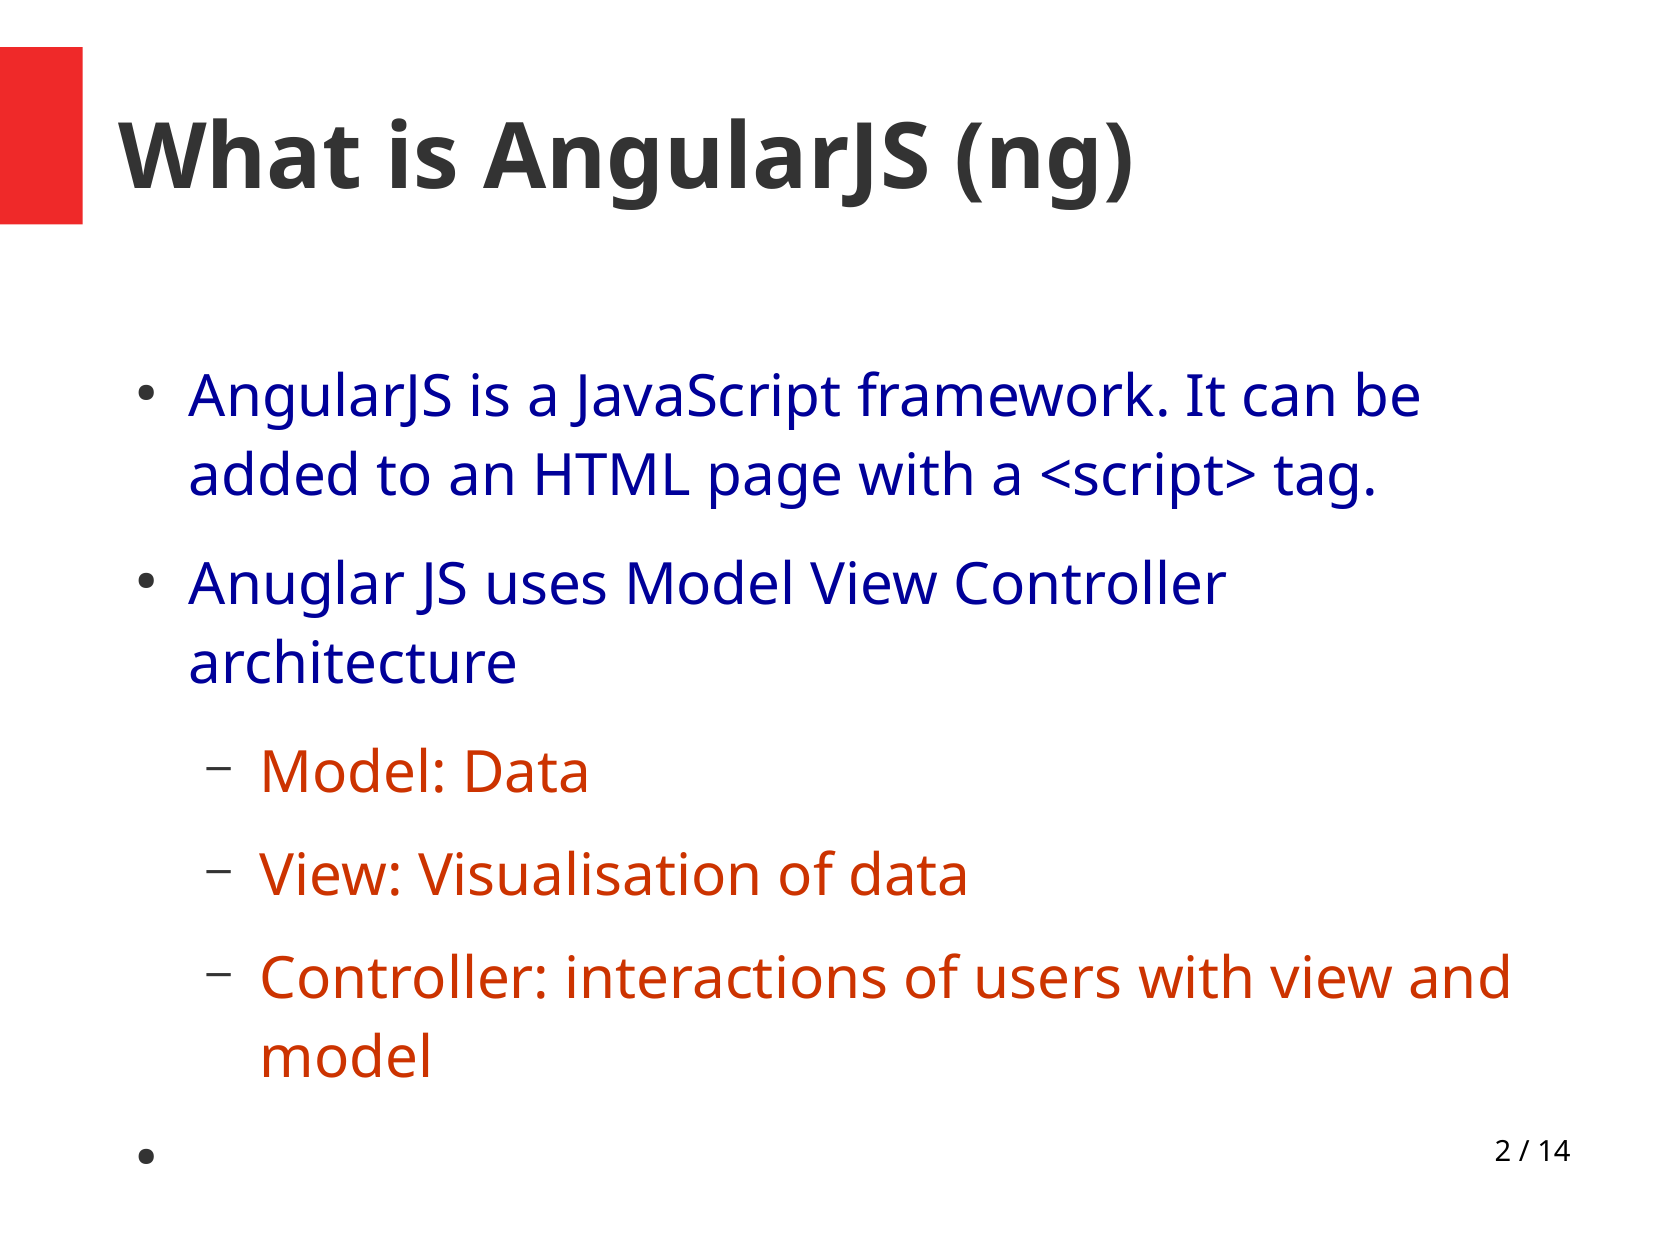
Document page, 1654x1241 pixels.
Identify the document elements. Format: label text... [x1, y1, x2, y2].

list AngularJS is a JavaScript framework. It can be added to an HTML page with a <script> tag. Anuglar JS uses Model View Controller architecture Model: Data View: Visualisation of data Controller: interactions of users with view and model [118, 354, 1536, 1074]
title What is AngularJS (ng) [118, 49, 1571, 257]
